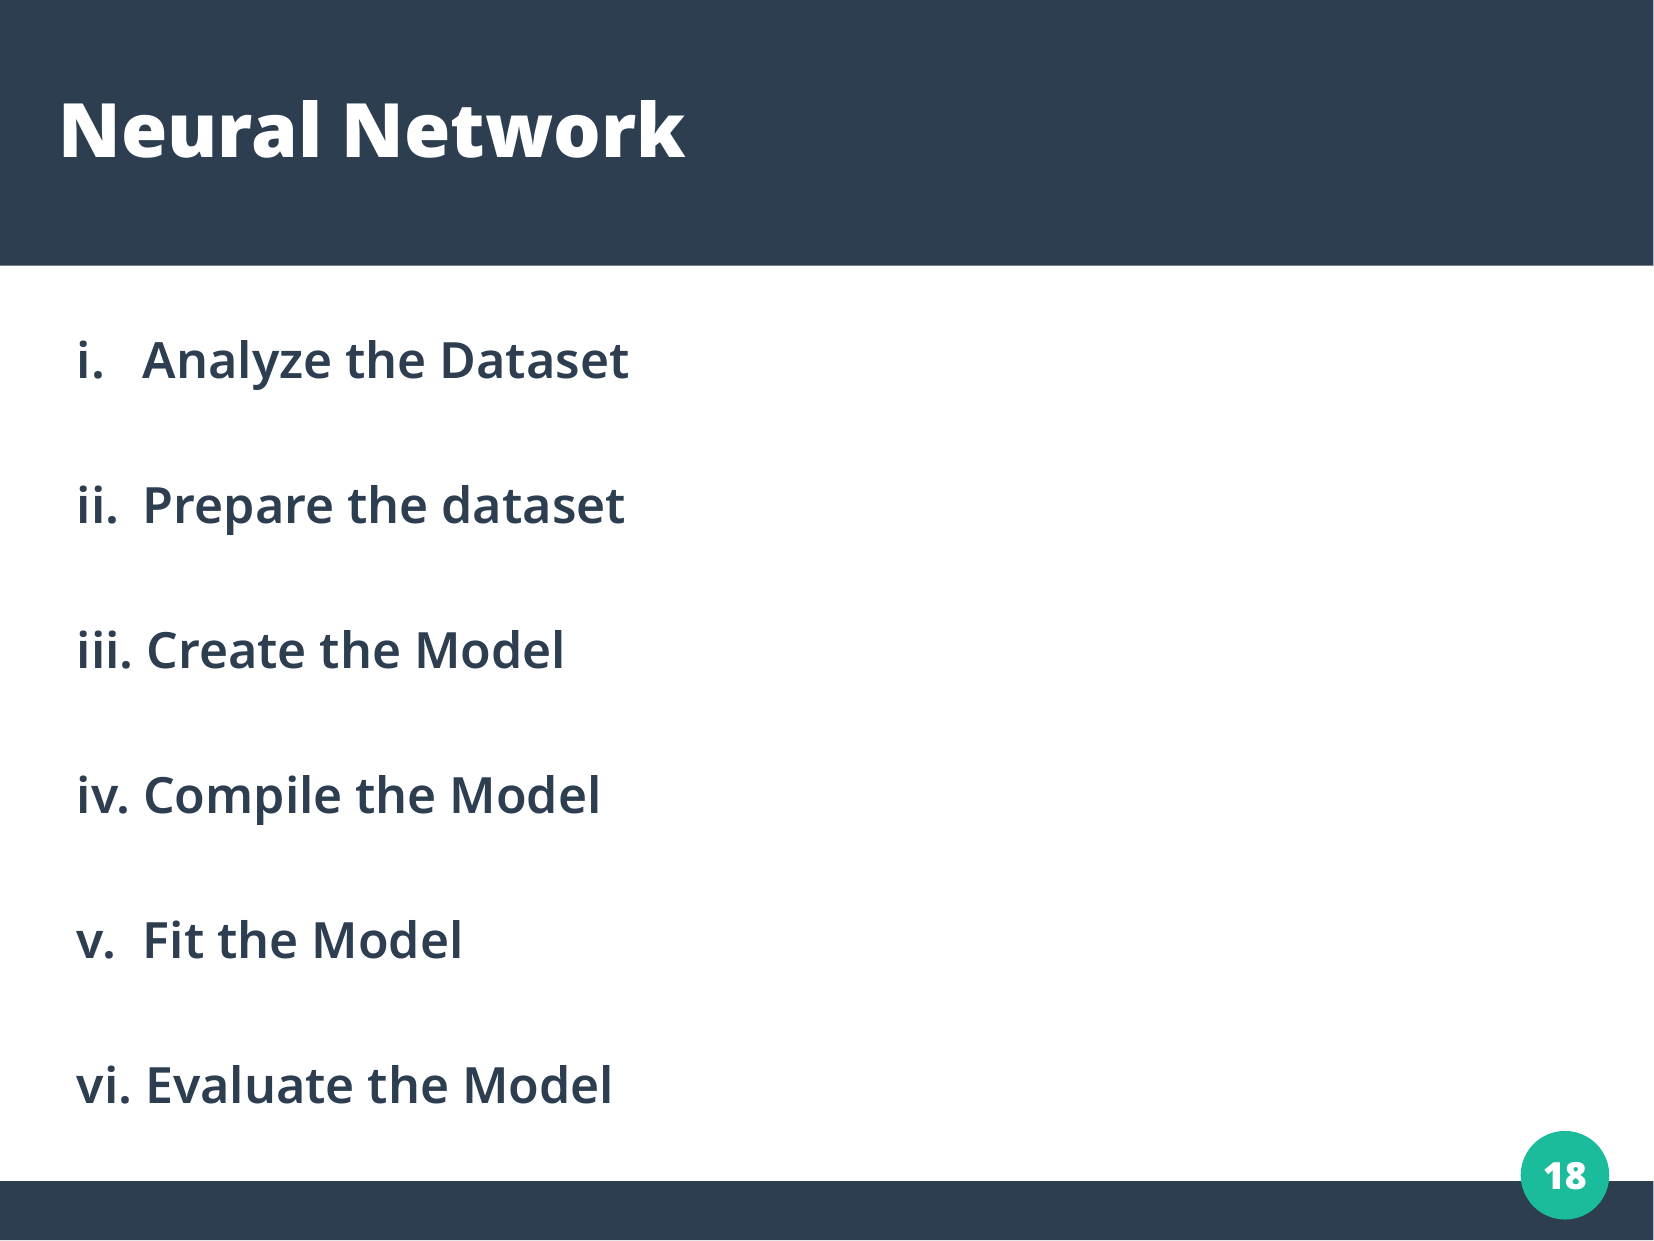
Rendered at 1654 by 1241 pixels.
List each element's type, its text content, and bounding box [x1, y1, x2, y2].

title Neural Network [59, 49, 1595, 207]
list Analyze the Dataset Prepare the dataset Create the Model Compile the Model Fit the Model Evaluate the Model [59, 324, 1595, 1152]
